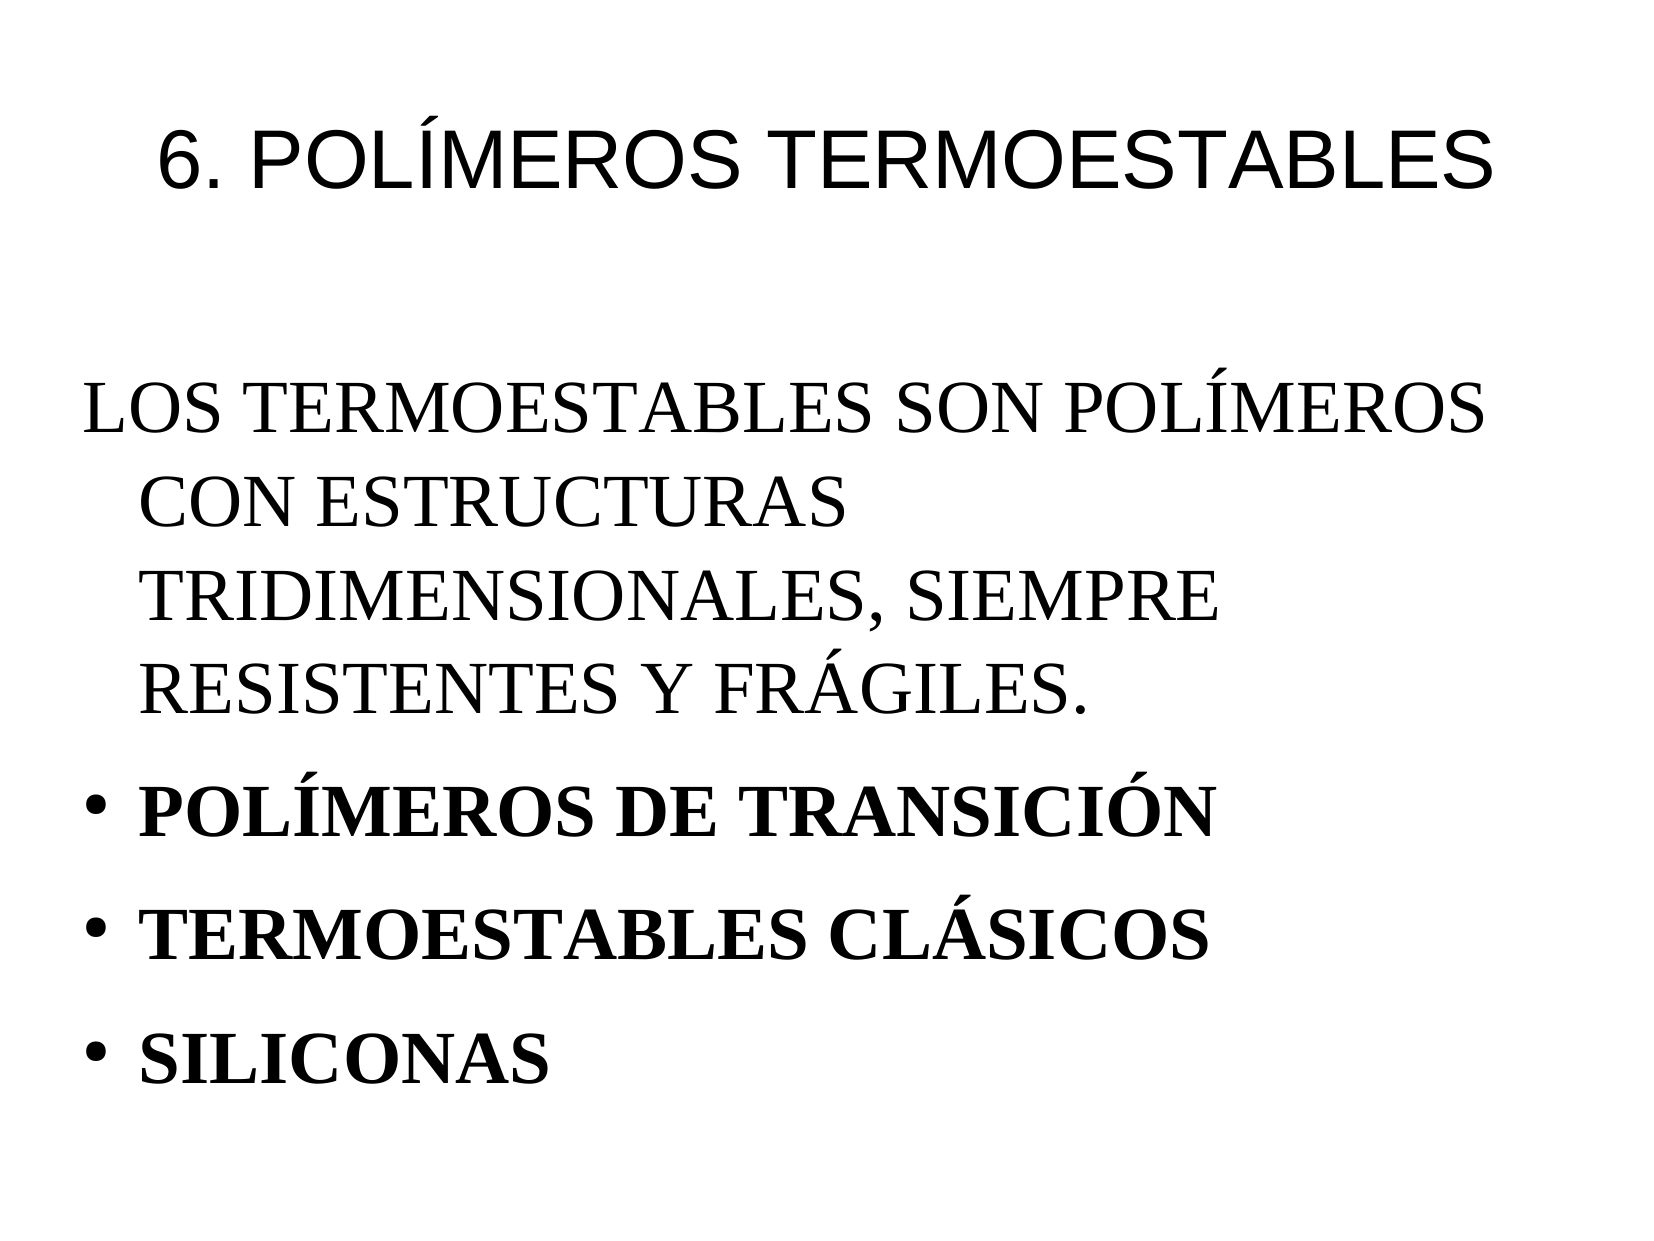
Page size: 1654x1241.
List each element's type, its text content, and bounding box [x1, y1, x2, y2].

list LOS TERMOESTABLES SON POLÍMEROS CON ESTRUCTURAS TRIDIMENSIONALES, SIEMPRE RESISTENTES Y FRÁGILES. POLÍMEROS DE TRANSICIÓN TERMOESTABLES CLÁSICOS SILICONAS [82, 354, 1571, 1109]
title 6. POLÍMEROS TERMOESTABLES [82, 56, 1571, 249]
